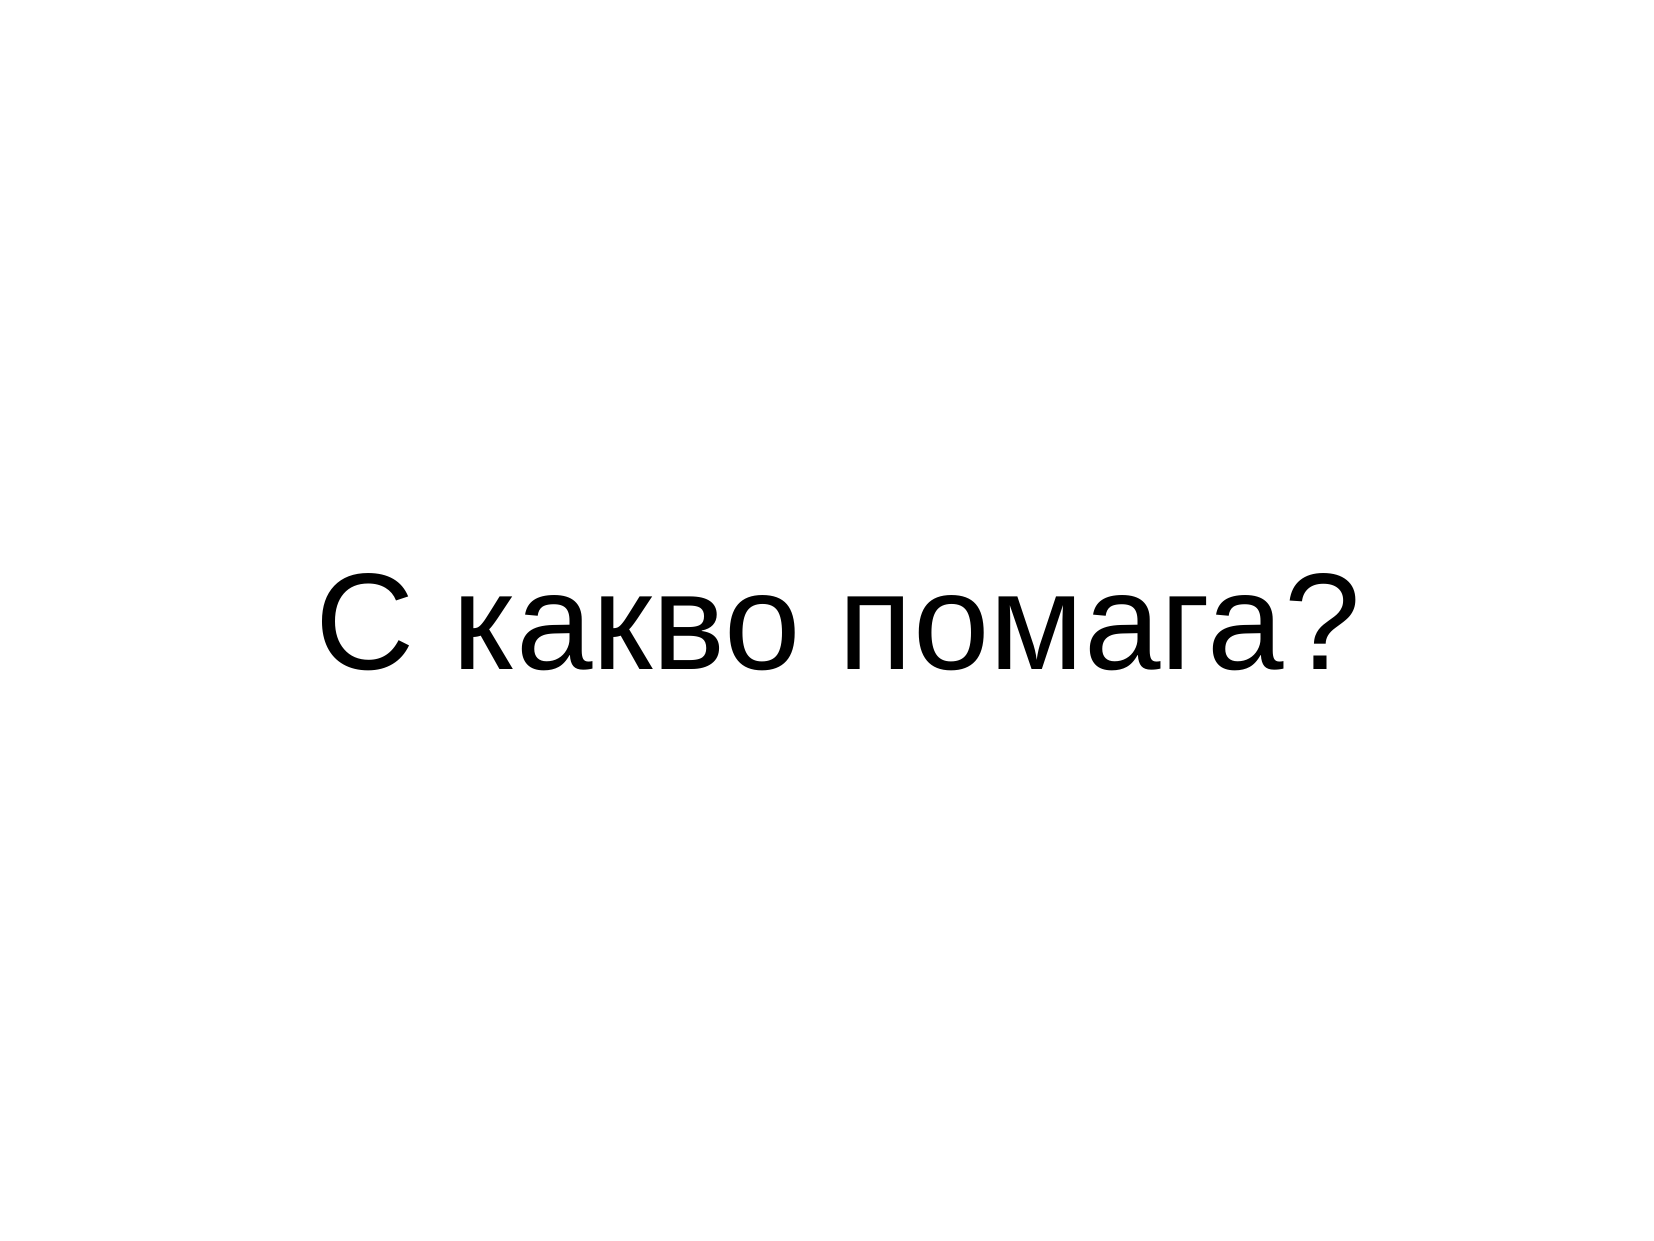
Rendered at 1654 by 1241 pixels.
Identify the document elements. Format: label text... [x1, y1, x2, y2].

subtitle С какво помага? [94, 141, 1583, 1102]
